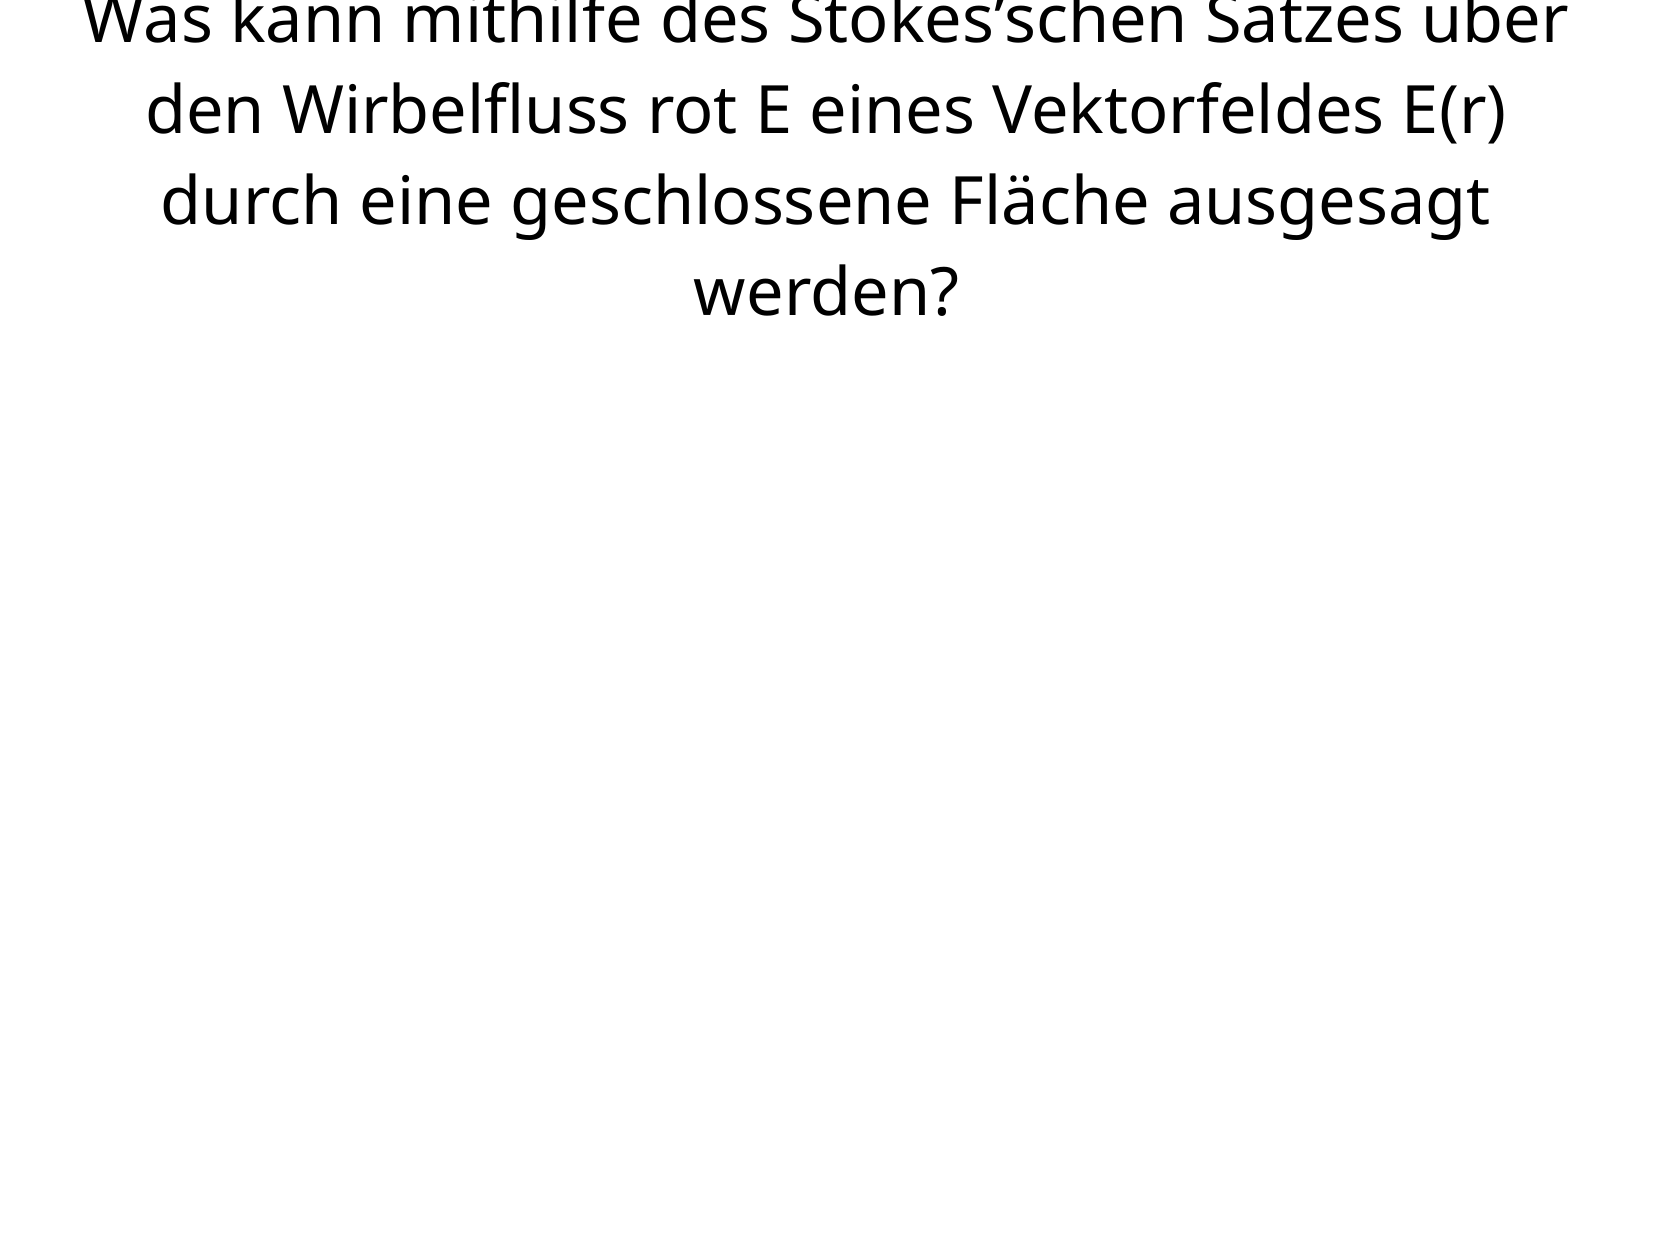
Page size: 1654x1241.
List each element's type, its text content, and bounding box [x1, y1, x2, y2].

title Was kann mithilfe des Stokes’schen Satzes über den Wirbelfluss rot E eines Vektorfeldes E(r) durch eine geschlossene Fläche ausgesagt werden? [82, 19, 1571, 287]
